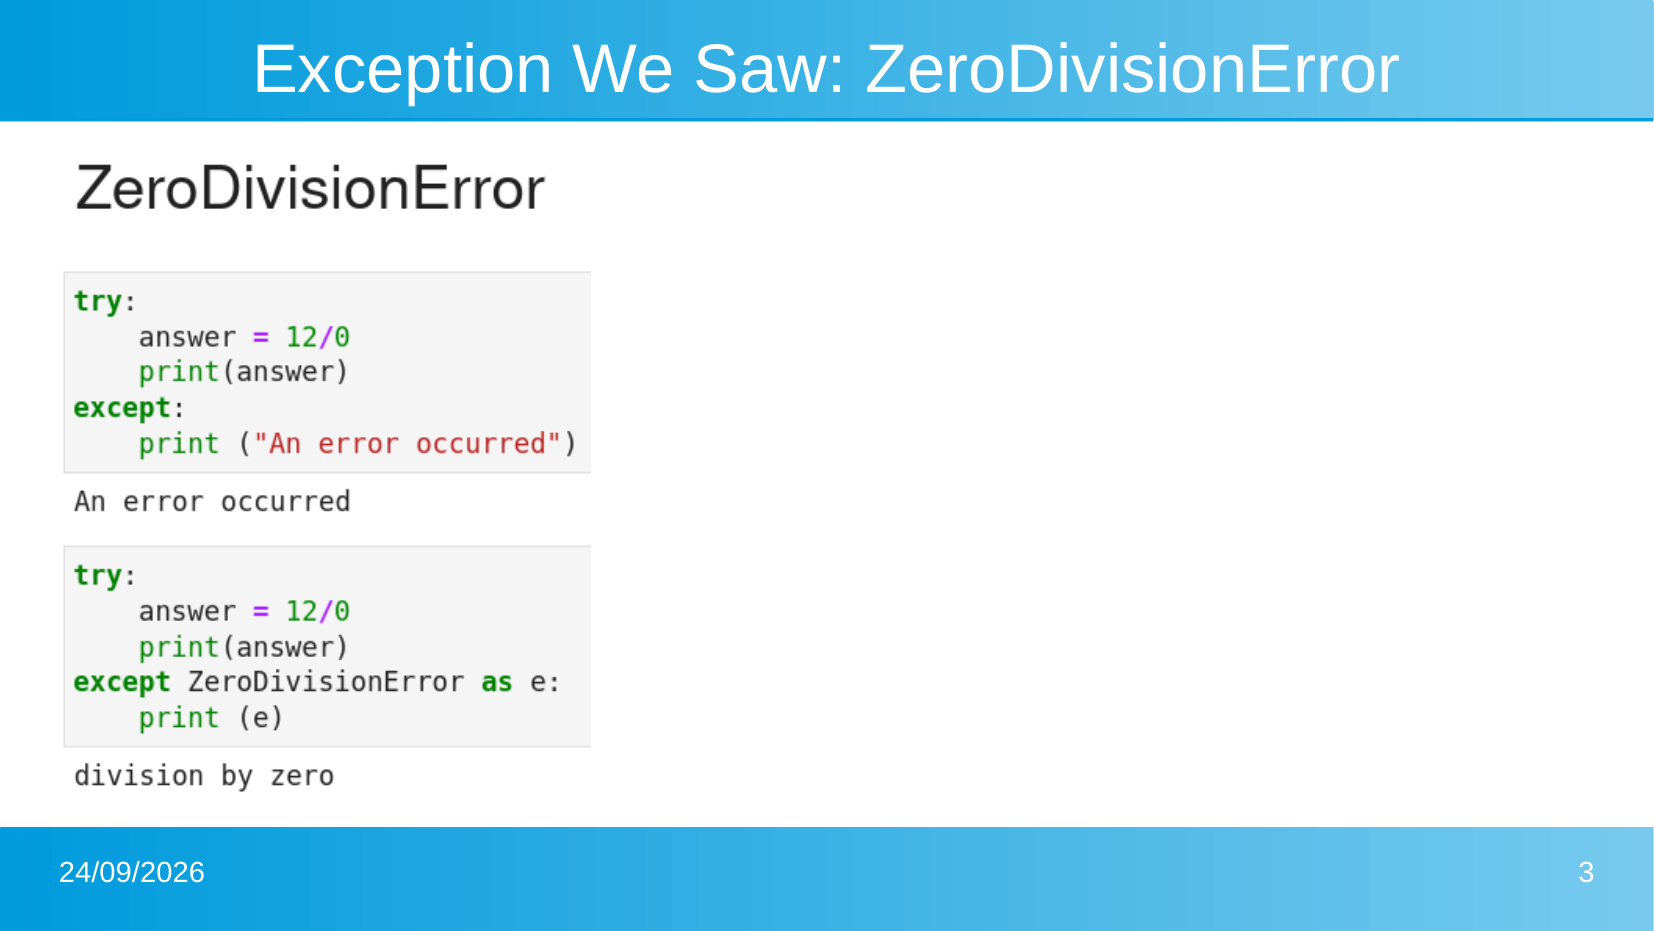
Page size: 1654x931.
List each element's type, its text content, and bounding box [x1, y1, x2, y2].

picture [59, 151, 591, 798]
title Exception We Saw: ZeroDivisionError [59, 29, 1595, 108]
